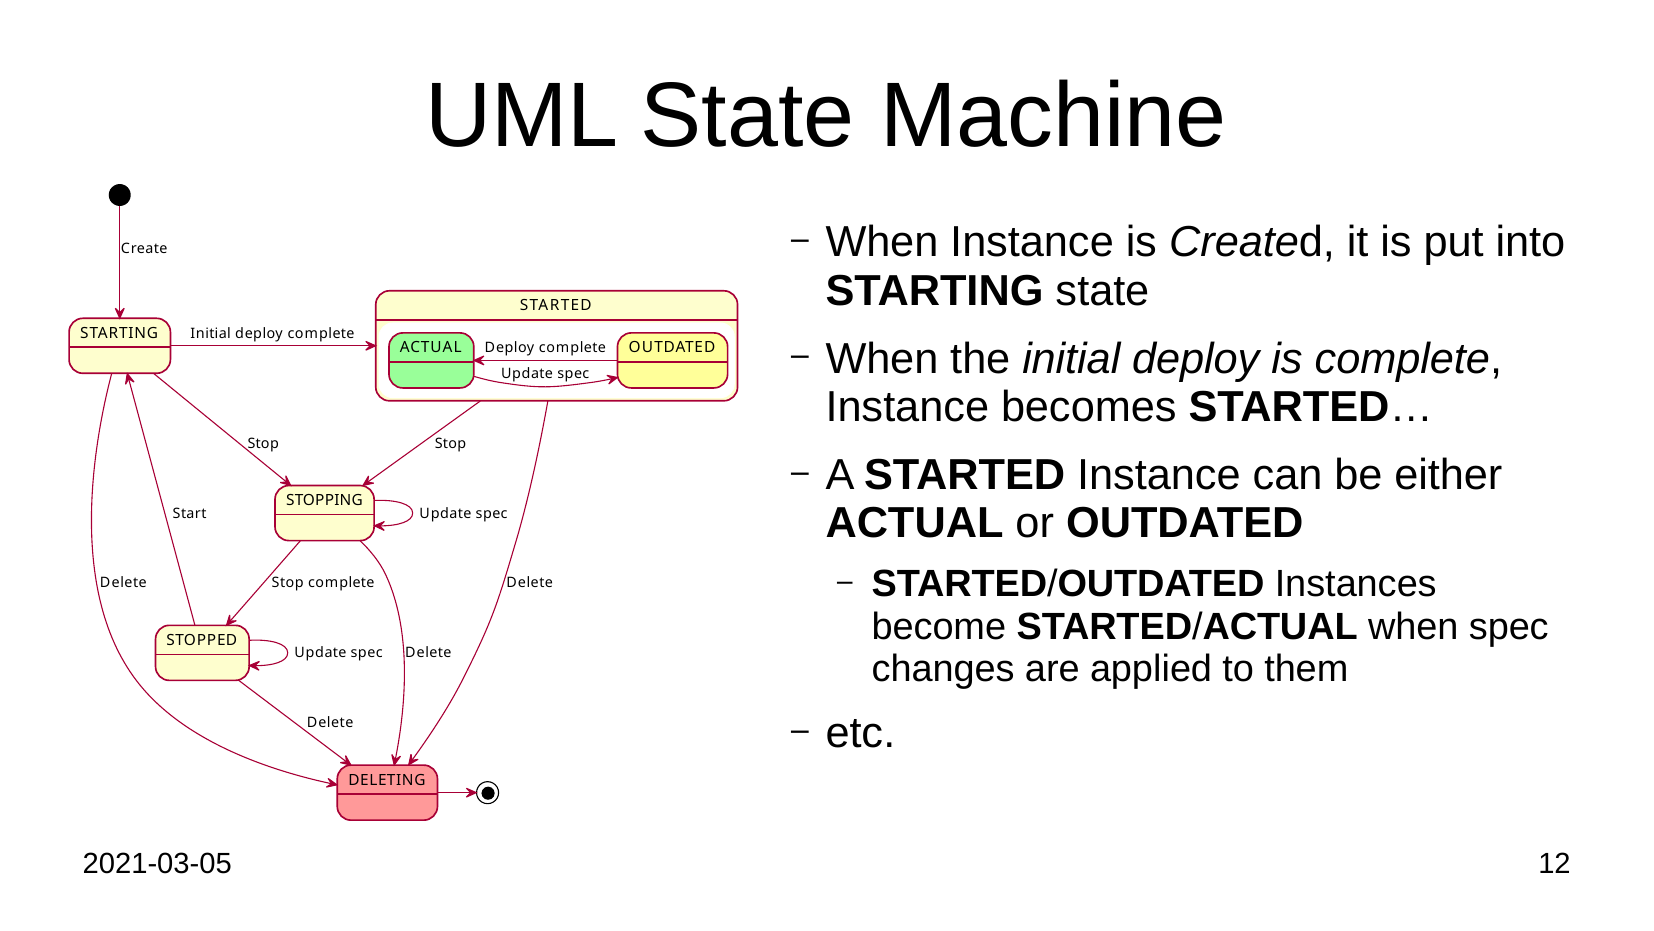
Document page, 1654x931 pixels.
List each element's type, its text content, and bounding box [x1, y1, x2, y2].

title UML State Machine [82, 37, 1571, 193]
picture [59, 177, 745, 828]
list When Instance is Created, it is put into STARTING state When the initial deploy is complete, Instance becomes STARTED… A STARTED Instance can be either ACTUAL or OUTDATED STARTED/OUTDATED Instances become STARTED/ACTUAL when spec changes are applied to them etc. [779, 217, 1571, 758]
